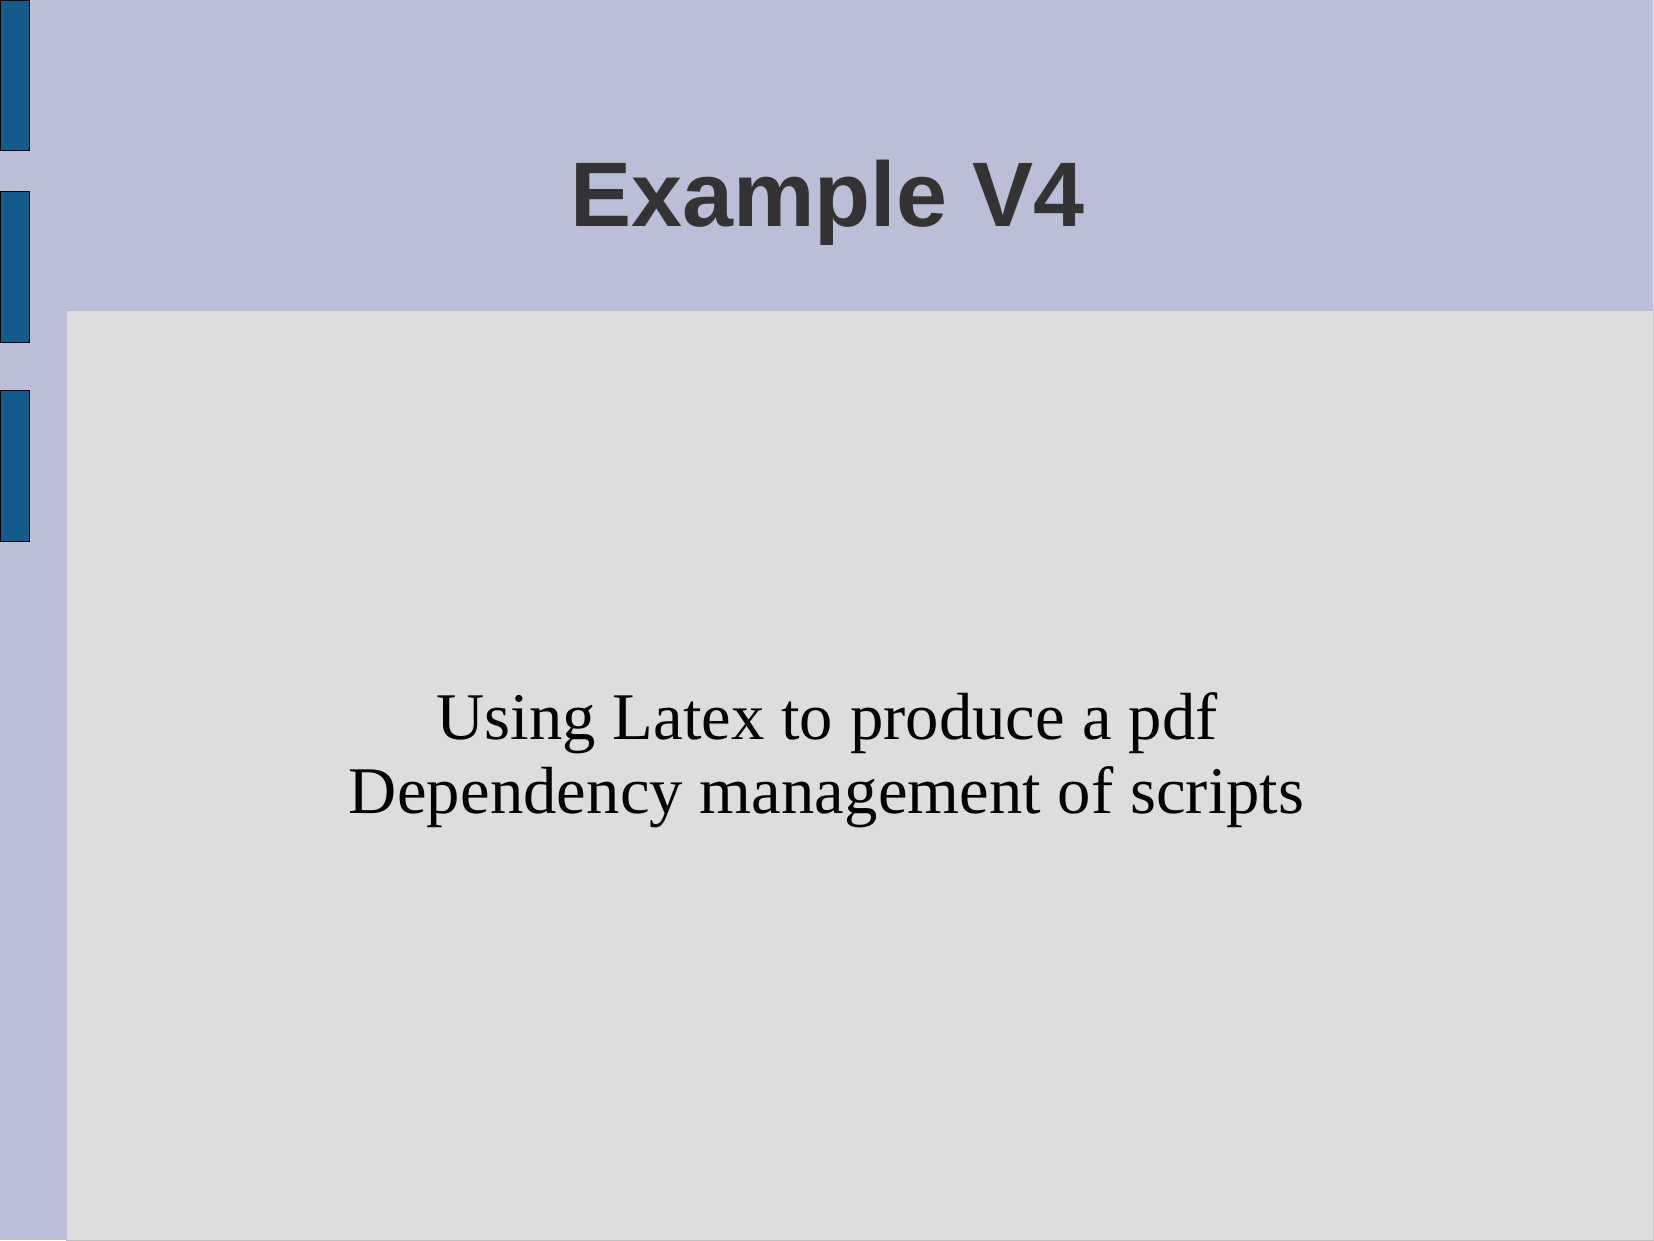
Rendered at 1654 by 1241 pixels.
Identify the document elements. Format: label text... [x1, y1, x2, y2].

title Example V4 [121, 98, 1534, 291]
subtitle Using Latex to produce a pdf Dependency management of scripts [121, 352, 1534, 1156]
